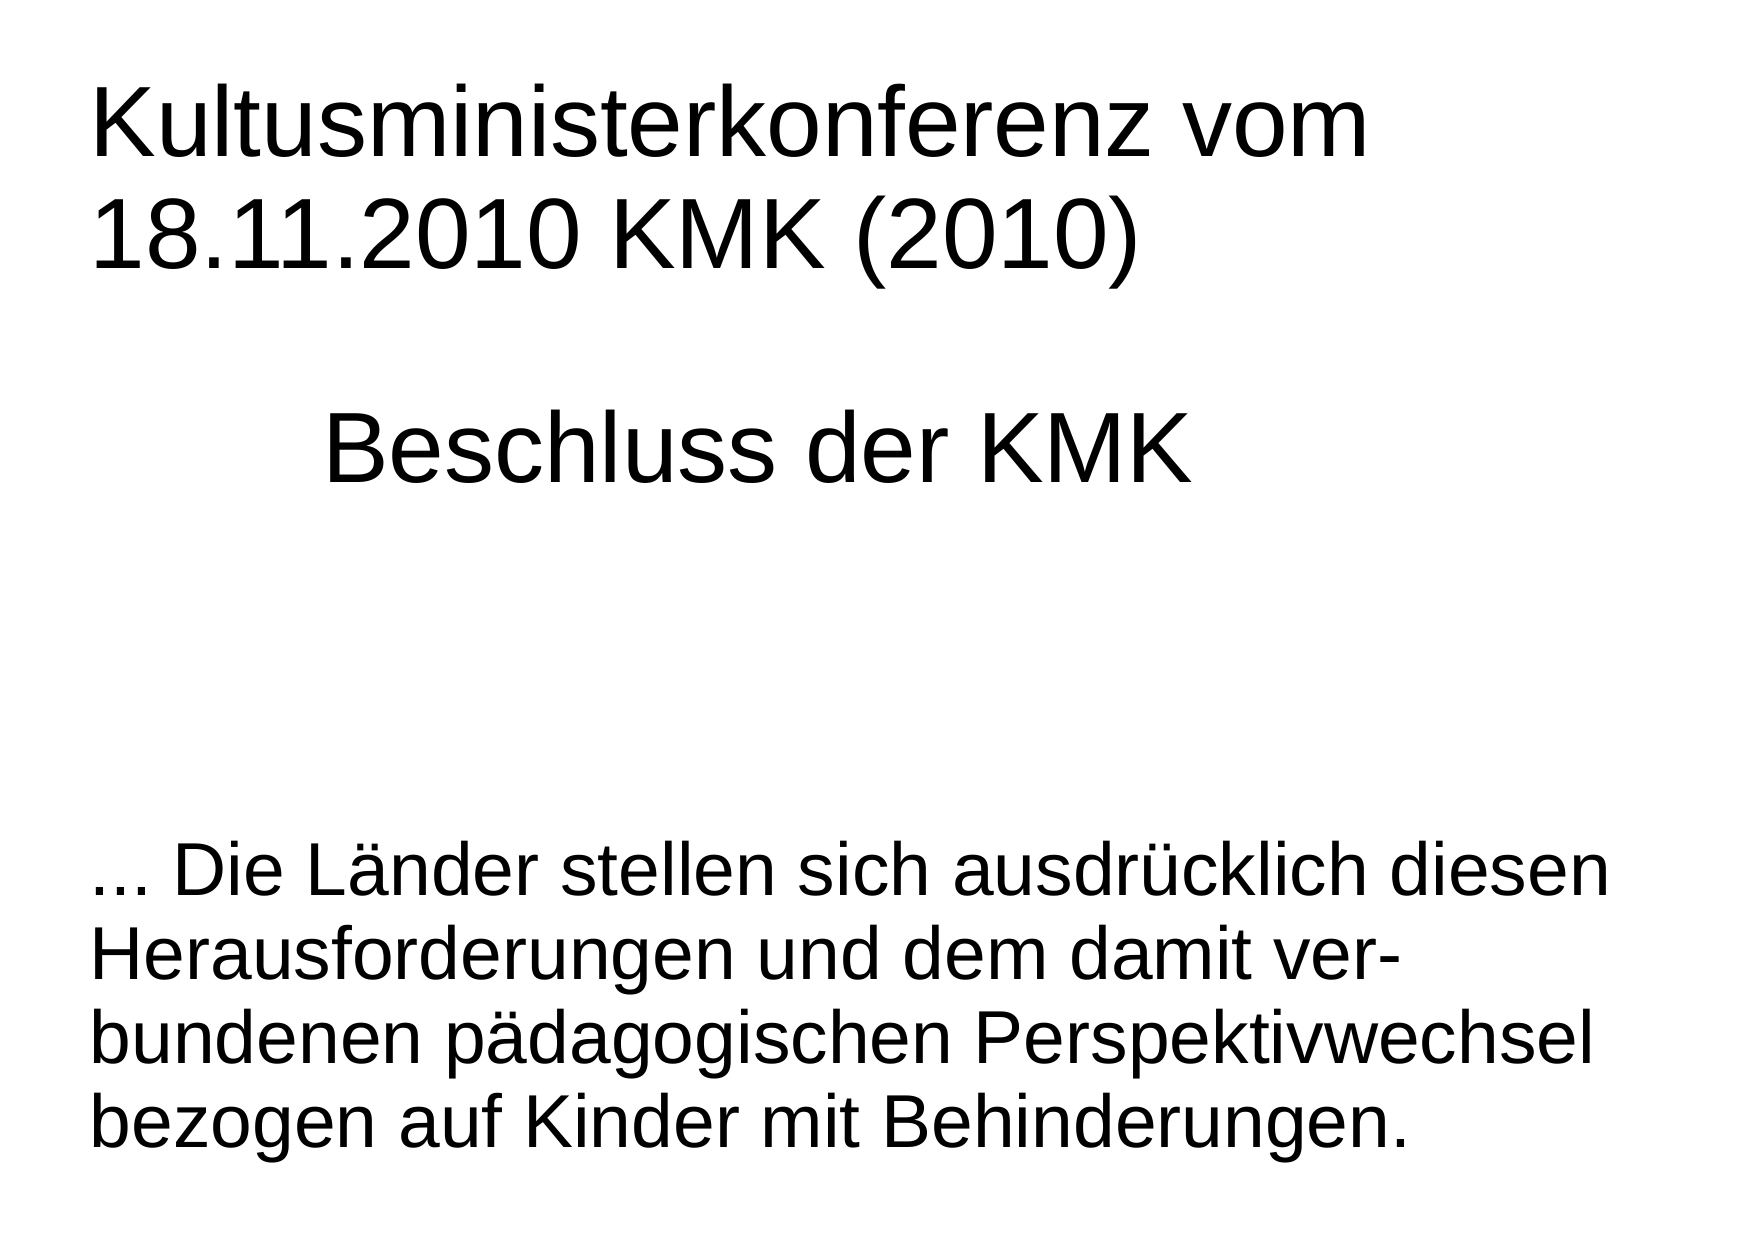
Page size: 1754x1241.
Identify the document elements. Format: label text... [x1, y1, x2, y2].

text_box Beschluss der KMK [307, 384, 1243, 512]
text_box ... Die Länder stellen sich ausdrücklich diesen Herausforderungen und dem damit ver-bundenen pädagogischen Perspektivwechsel bezogen auf Kinder mit Behinderungen. [75, 820, 1679, 1172]
text_box Kultusministerkonferenz vom 18.11.2010 KMK (2010) [75, 59, 1679, 298]
